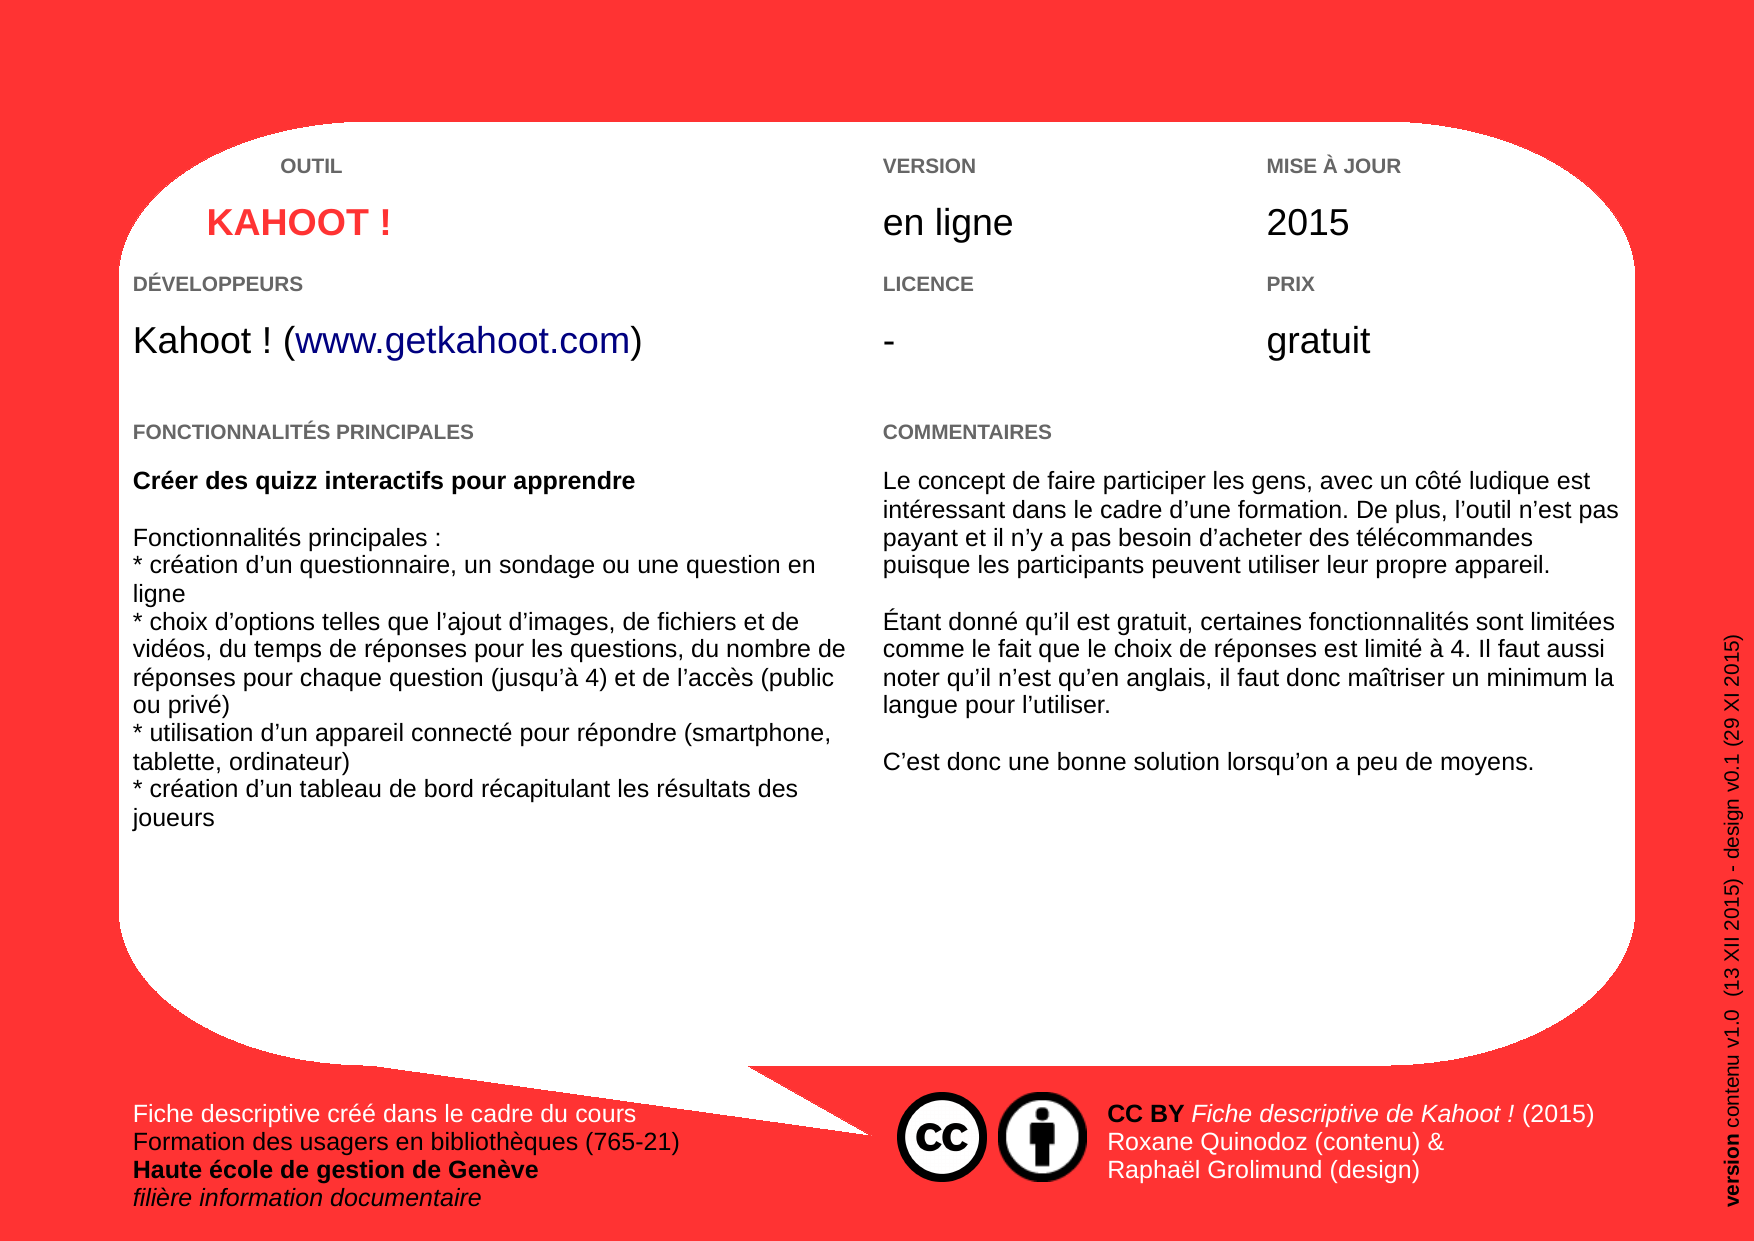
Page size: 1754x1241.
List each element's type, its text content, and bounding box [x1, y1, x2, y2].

text_box version contenu v1.0 (13 XII 2015) - design v0.1 (29 XI 2015) [1712, 496, 1754, 1223]
text_box OUTIL KAHOOT ! [118, 147, 868, 251]
picture [998, 1092, 1087, 1182]
text_box PRIX gratuit [1251, 265, 1636, 393]
text_box Fiche descriptive créé dans le cadre du cours Formation des usagers en bibliothèques (765-21) Haute école de gestion de Genève filière information documentaire [118, 1092, 869, 1240]
text_box COMMENTAIRES Le concept de faire participer les gens, avec un côté ludique est intéressant dans le cadre d’une formation. De plus, l’outil n’est pas payant et il n’y a pas besoin d’acheter des télécommandes puisque les participants peuvent utiliser leur propre appareil. Étant donné qu’il est gratuit, certaines fonctionnalités sont limitées comme le fait que le choix de réponses est limité à 4. Il faut aussi noter qu’il n’est qu’en anglais, il faut donc maîtriser un minimum la langue pour l’utiliser. C’est donc une bonne solution lorsqu’on a peu de moyens. [886, 413, 1636, 1004]
picture [897, 1092, 987, 1182]
text_box VERSION en ligne [868, 147, 1252, 265]
text_box [0, 0, 1754, 1241]
text_box CC BY Fiche descriptive de Kahoot ! (2015) Roxane Quinodoz (contenu) & Raphaël Grolimund (design) [1092, 1092, 1678, 1193]
text_box MISE À JOUR 2015 [1251, 147, 1636, 251]
text_box FONCTIONNALITÉS PRINCIPALES Créer des quizz interactifs pour apprendre Fonctionnalités principales : * création d’un questionnaire, un sondage ou une question en ligne * choix d’options telles que l’ajout d’images, de fichiers et de vidéos, du temps de réponses pour les questions, du nombre de réponses pour chaque question (jusqu’à 4) et de l’accès (public ou privé) * utilisation d’un appareil connecté pour répondre (smartphone, tablette, ordinateur) * création d’un tableau de bord récapitulant les résultats des joueurs [118, 413, 886, 1004]
text_box LICENCE - [868, 265, 1252, 397]
text_box DÉVELOPPEURS Kahoot ! (www.getkahoot.com) [118, 265, 868, 370]
